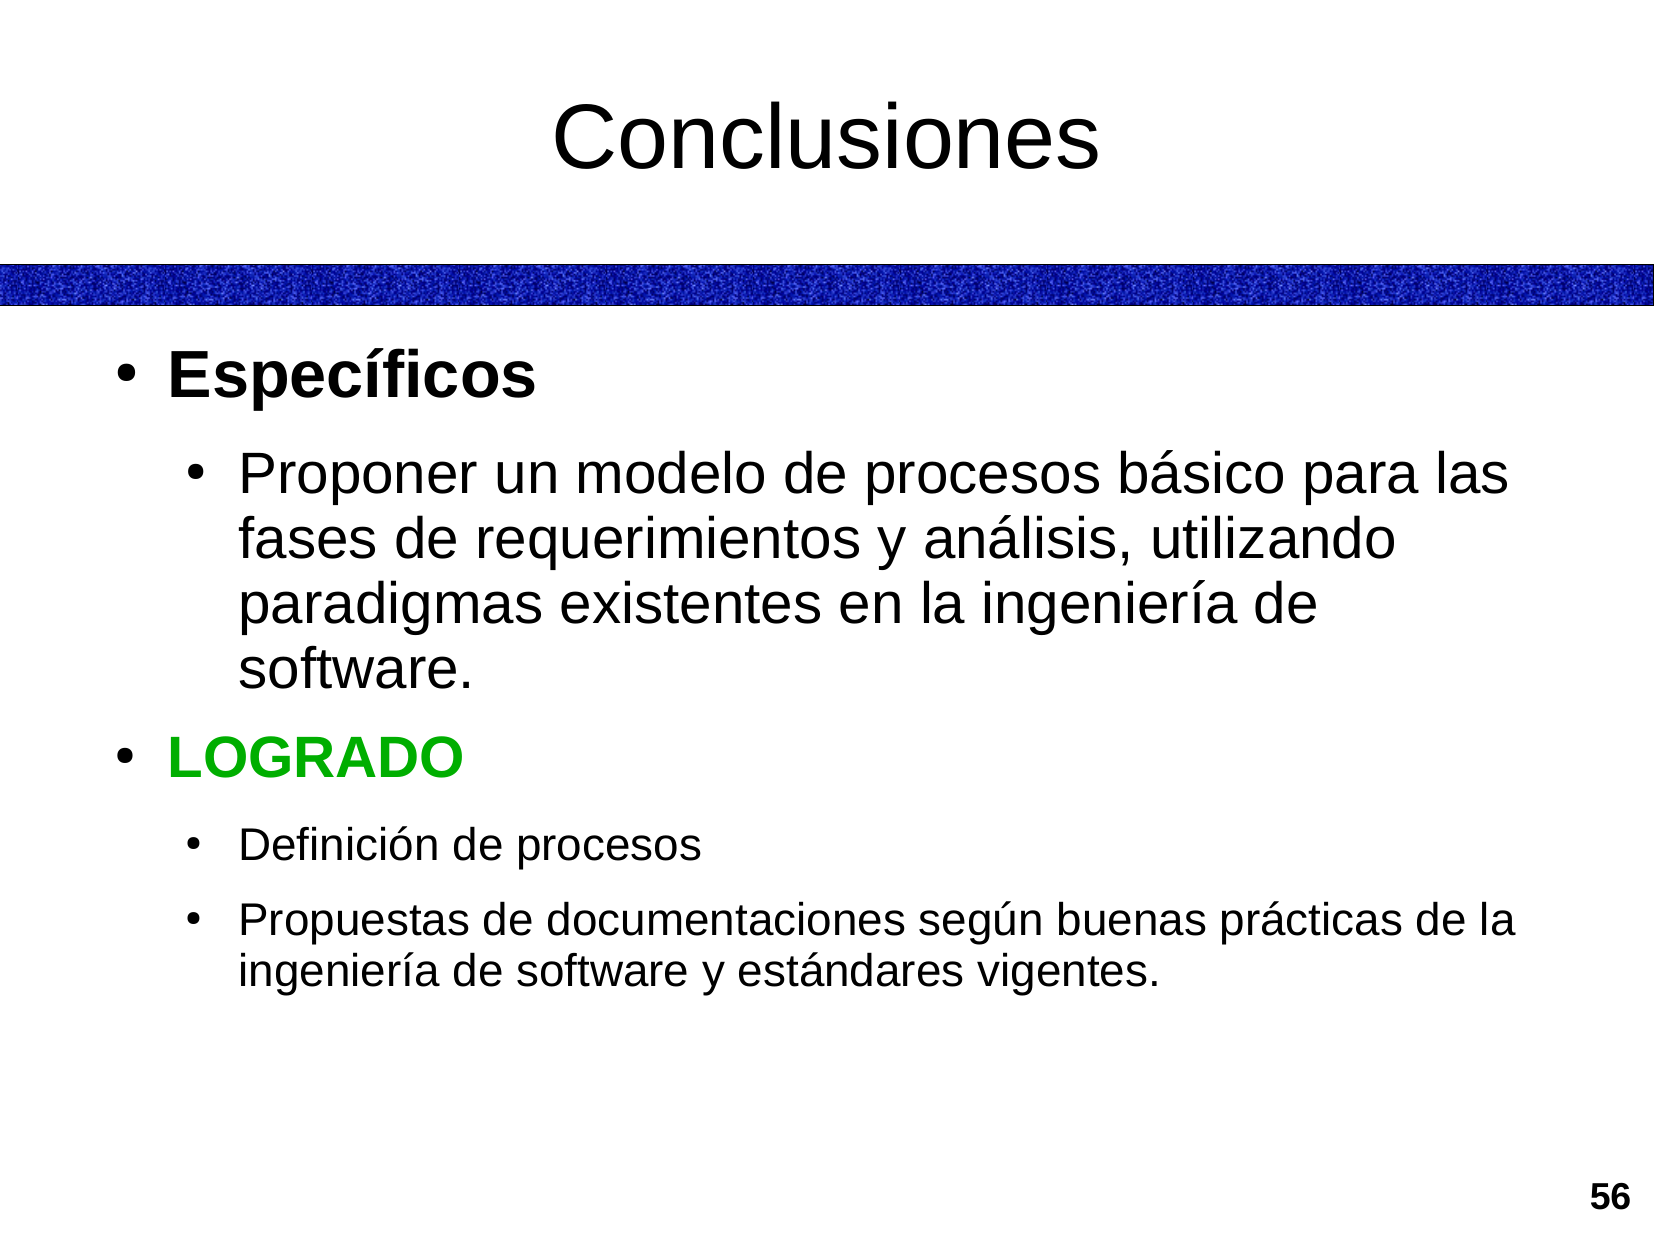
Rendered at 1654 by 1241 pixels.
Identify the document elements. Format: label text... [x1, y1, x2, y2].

list Específicos Proponer un modelo de procesos básico para las fases de requerimientos y análisis, utilizando paradigmas existentes en la ingeniería de software. LOGRADO Definición de procesos Propuestas de documentaciones según buenas prácticas de la ingeniería de software y estándares vigentes. [96, 336, 1544, 1104]
text_box <número> [1575, 1168, 1654, 1240]
picture [0, 265, 1653, 305]
title Conclusiones [58, 21, 1595, 253]
